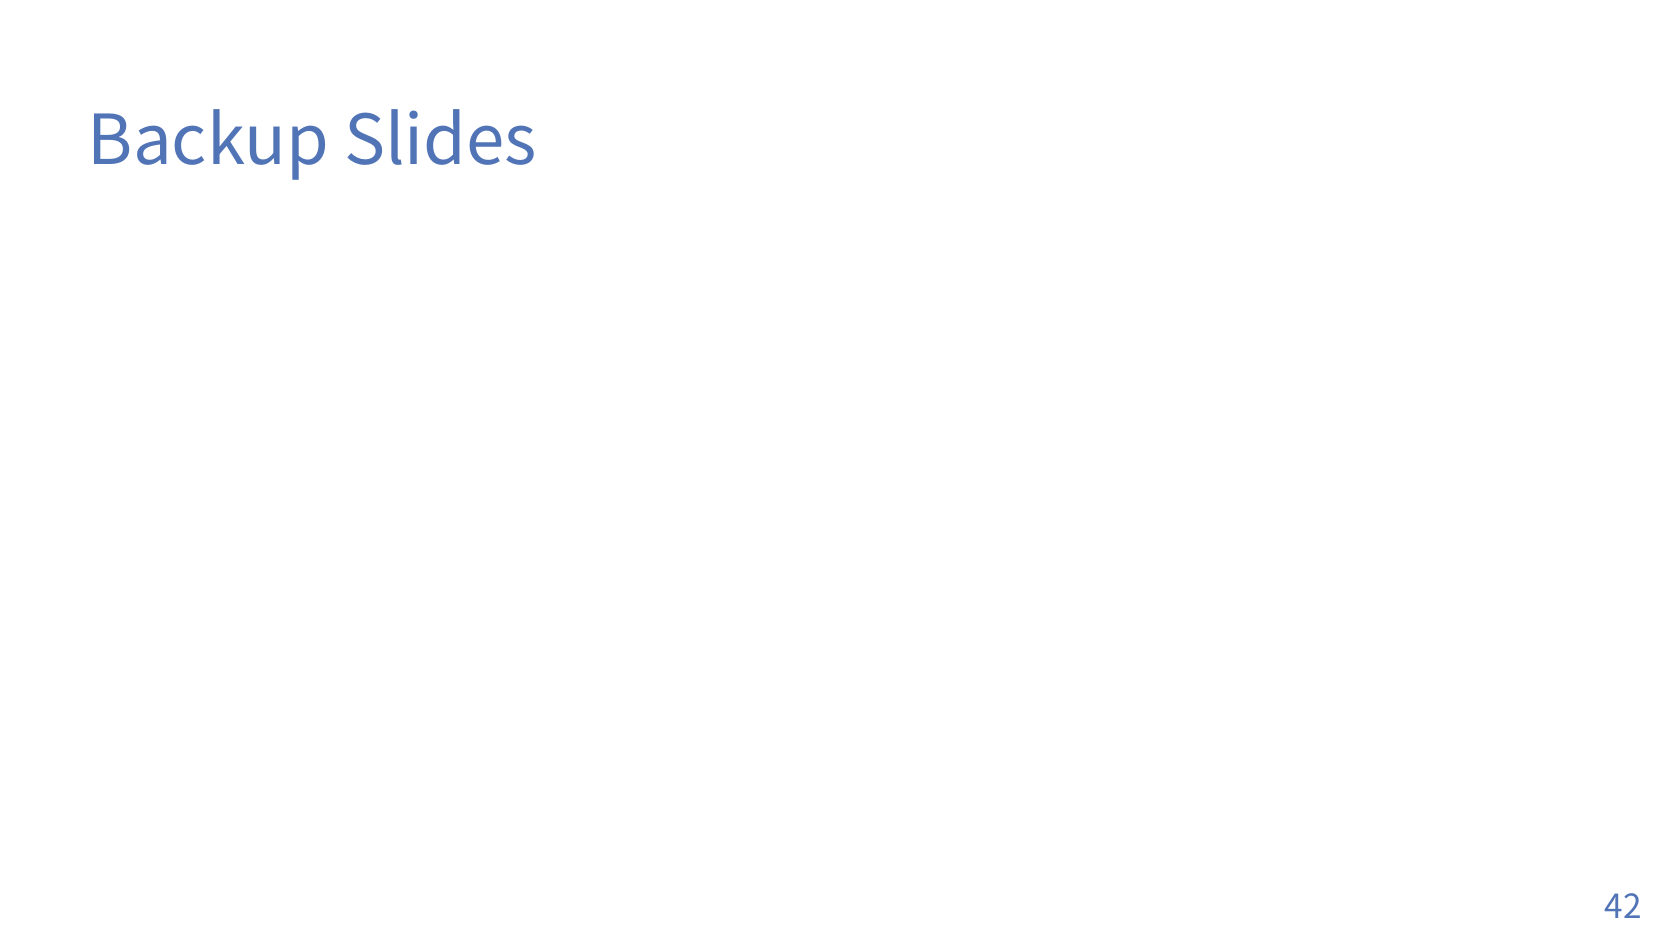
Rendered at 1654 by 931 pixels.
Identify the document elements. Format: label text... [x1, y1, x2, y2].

title Backup Slides [87, 93, 1563, 176]
